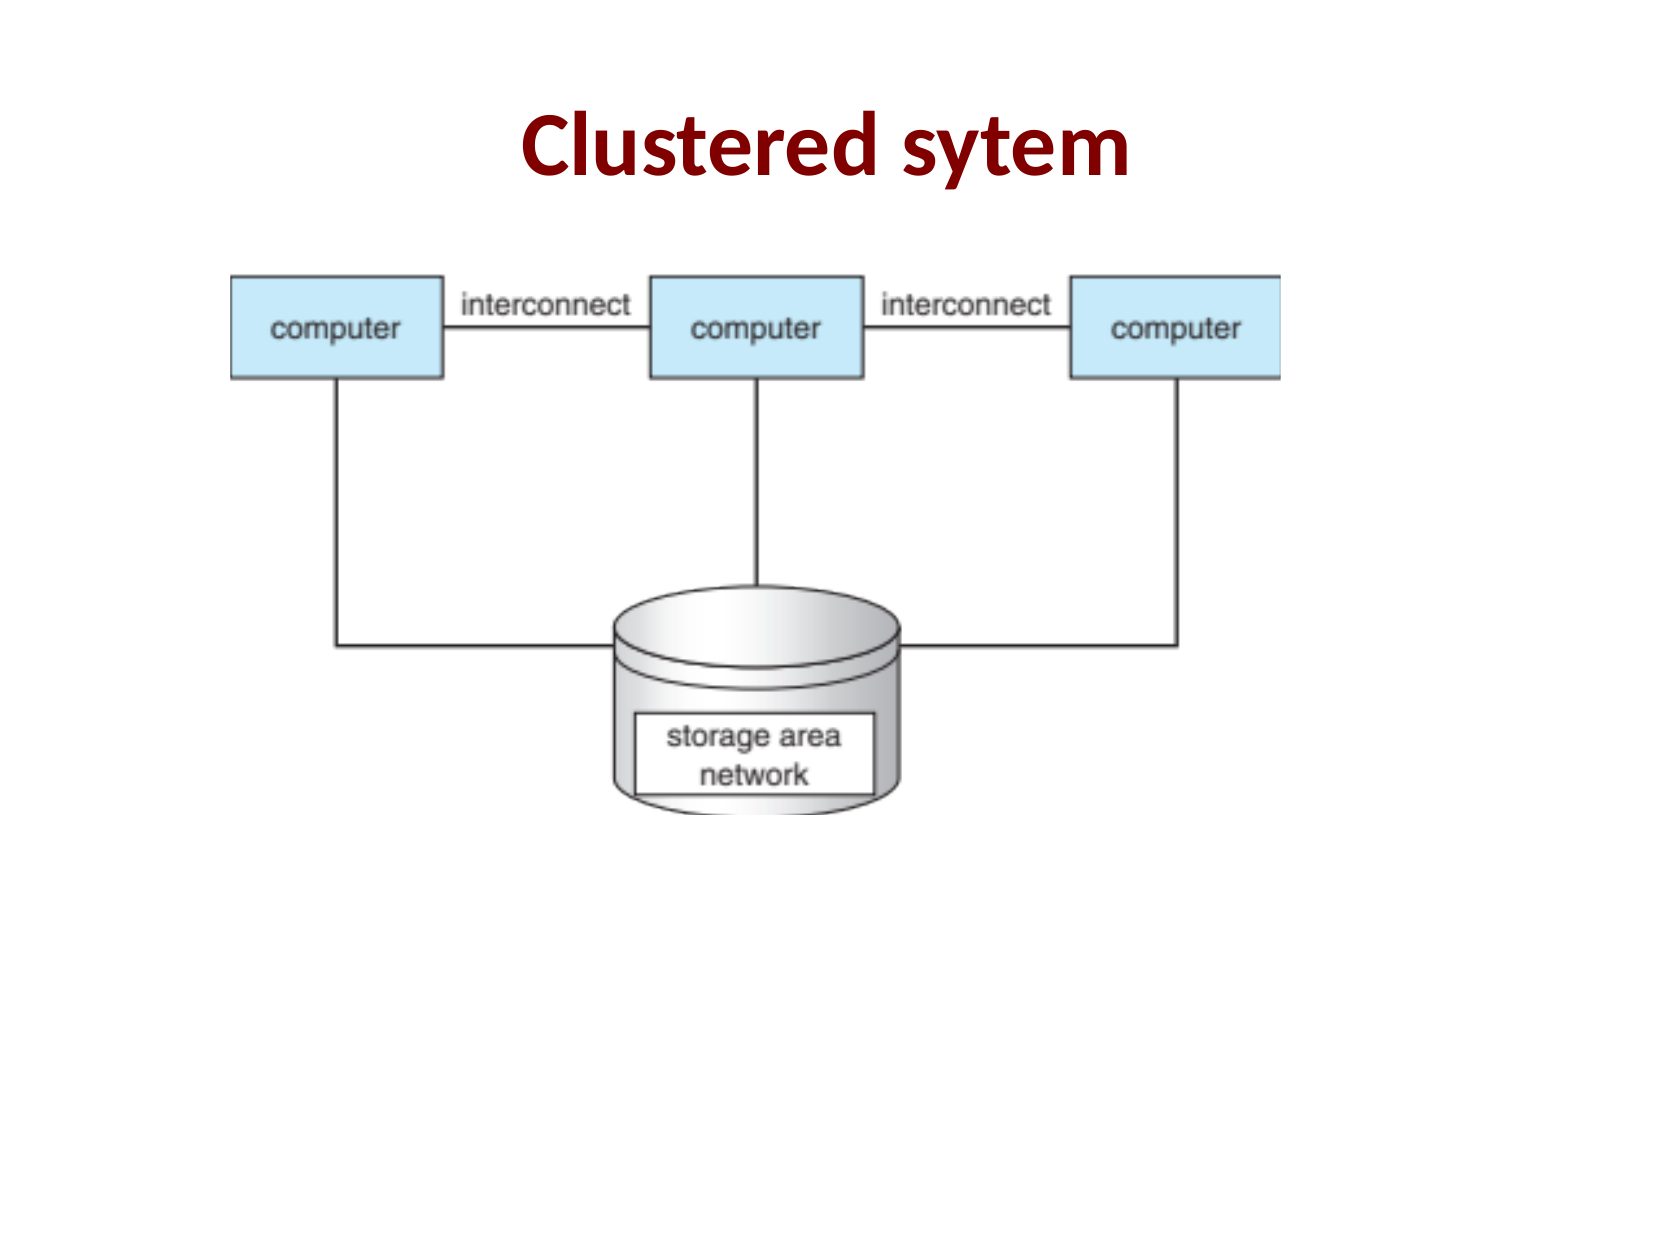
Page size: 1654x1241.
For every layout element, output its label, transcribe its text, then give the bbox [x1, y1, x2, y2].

title Clustered sytem [82, 49, 1571, 257]
picture [230, 255, 1281, 834]
